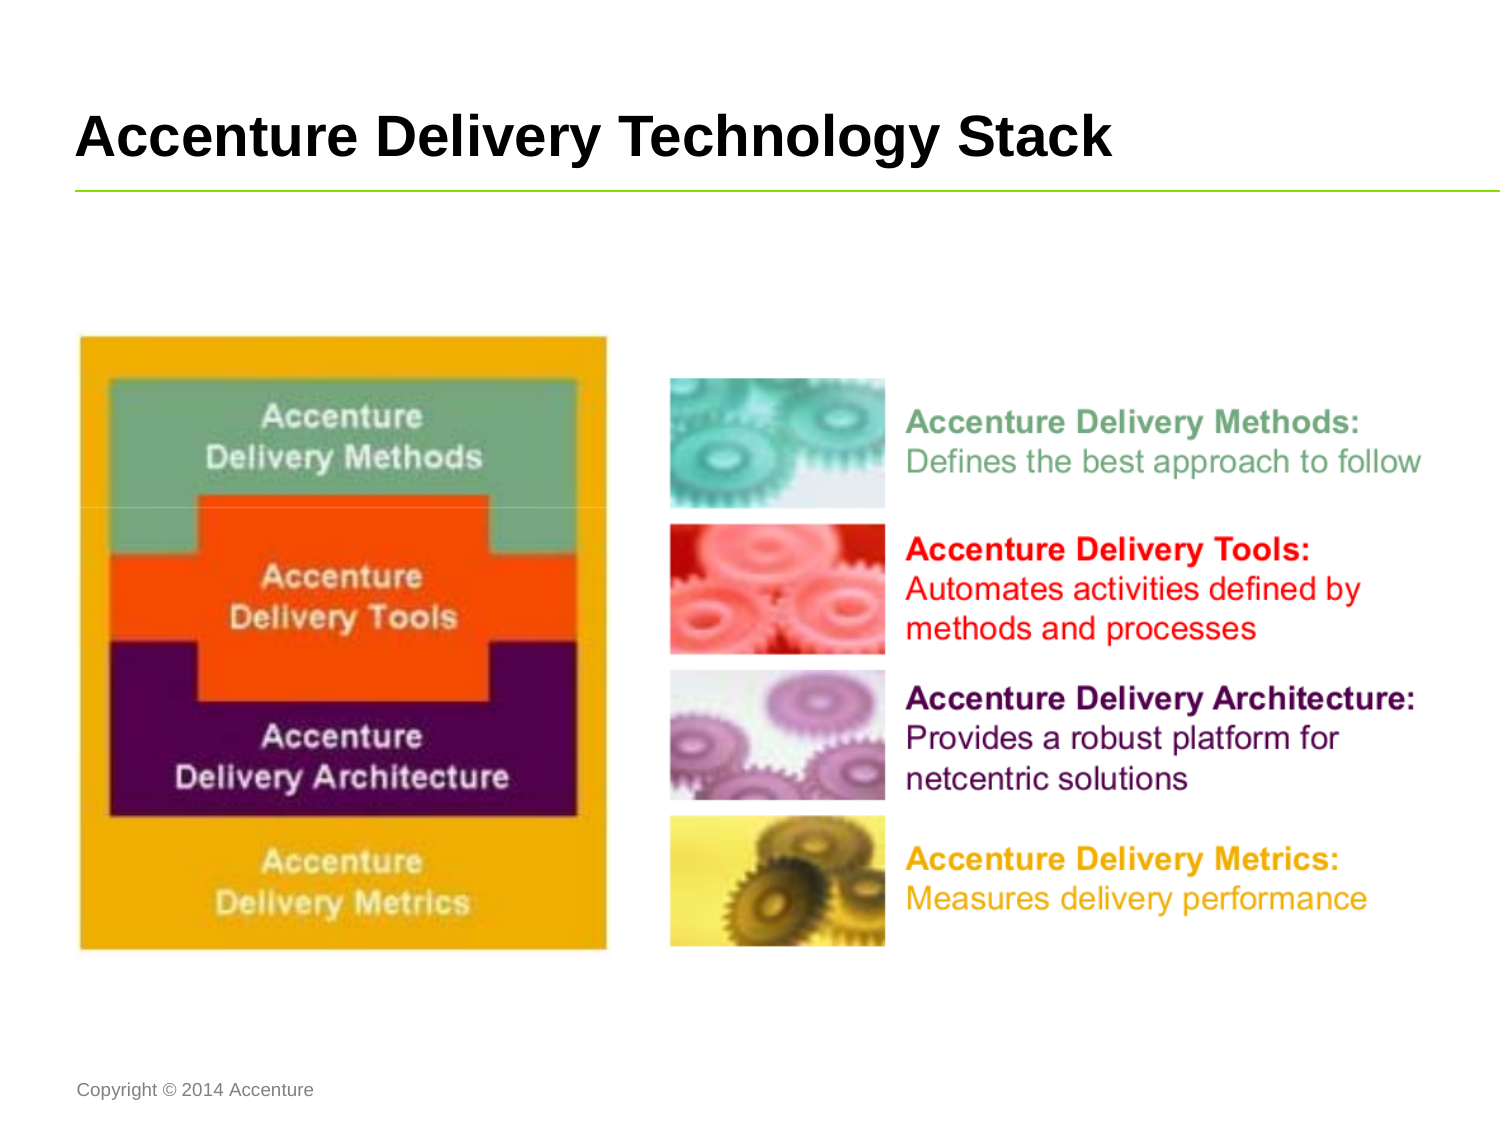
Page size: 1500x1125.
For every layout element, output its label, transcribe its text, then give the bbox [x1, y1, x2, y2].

title Accenture Delivery Technology Stack [74, 71, 1500, 201]
picture [76, 330, 1427, 959]
